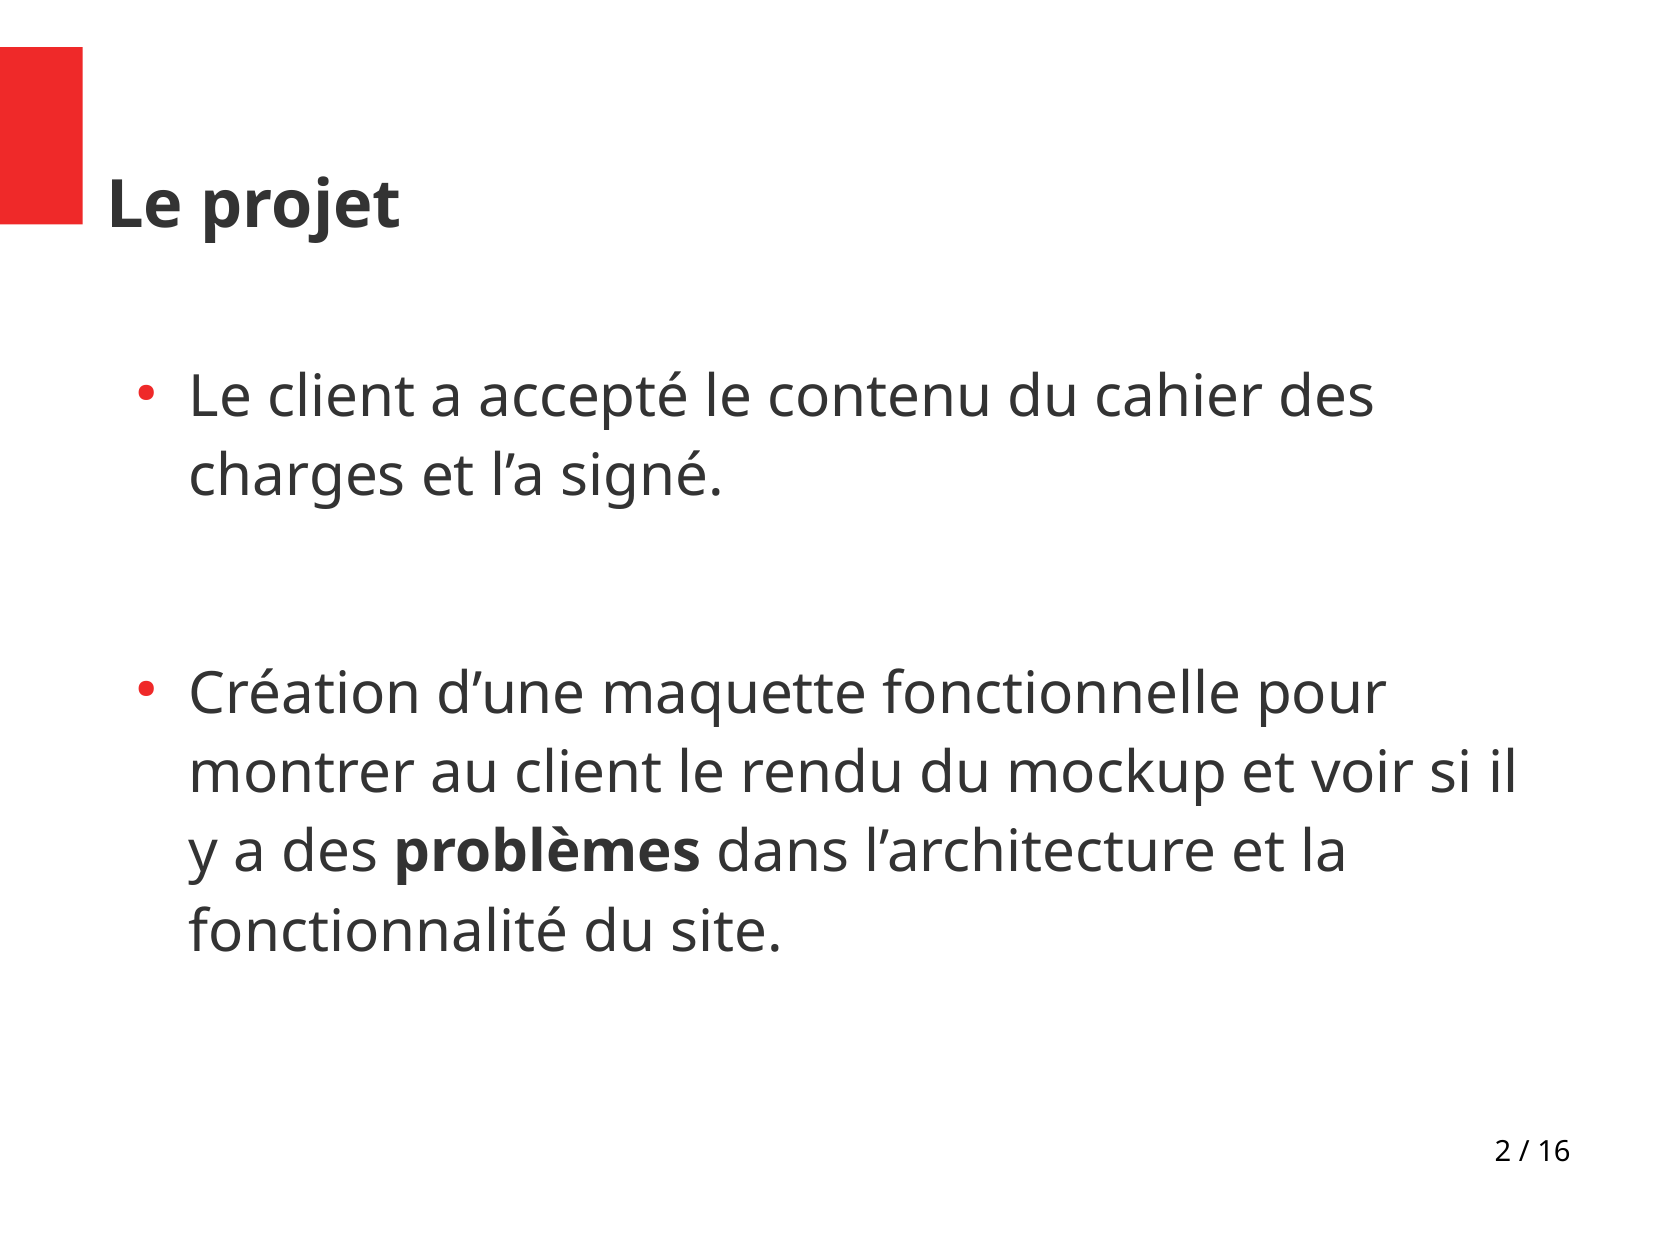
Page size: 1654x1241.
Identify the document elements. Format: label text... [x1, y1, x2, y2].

title Le projet [106, 137, 1559, 266]
list Le client a accepté le contenu du cahier des charges et l’a signé. Création d’une maquette fonctionnelle pour montrer au client le rendu du mockup et voir si il y a des problèmes dans l’architecture et la fonctionnalité du site. [118, 354, 1536, 1074]
